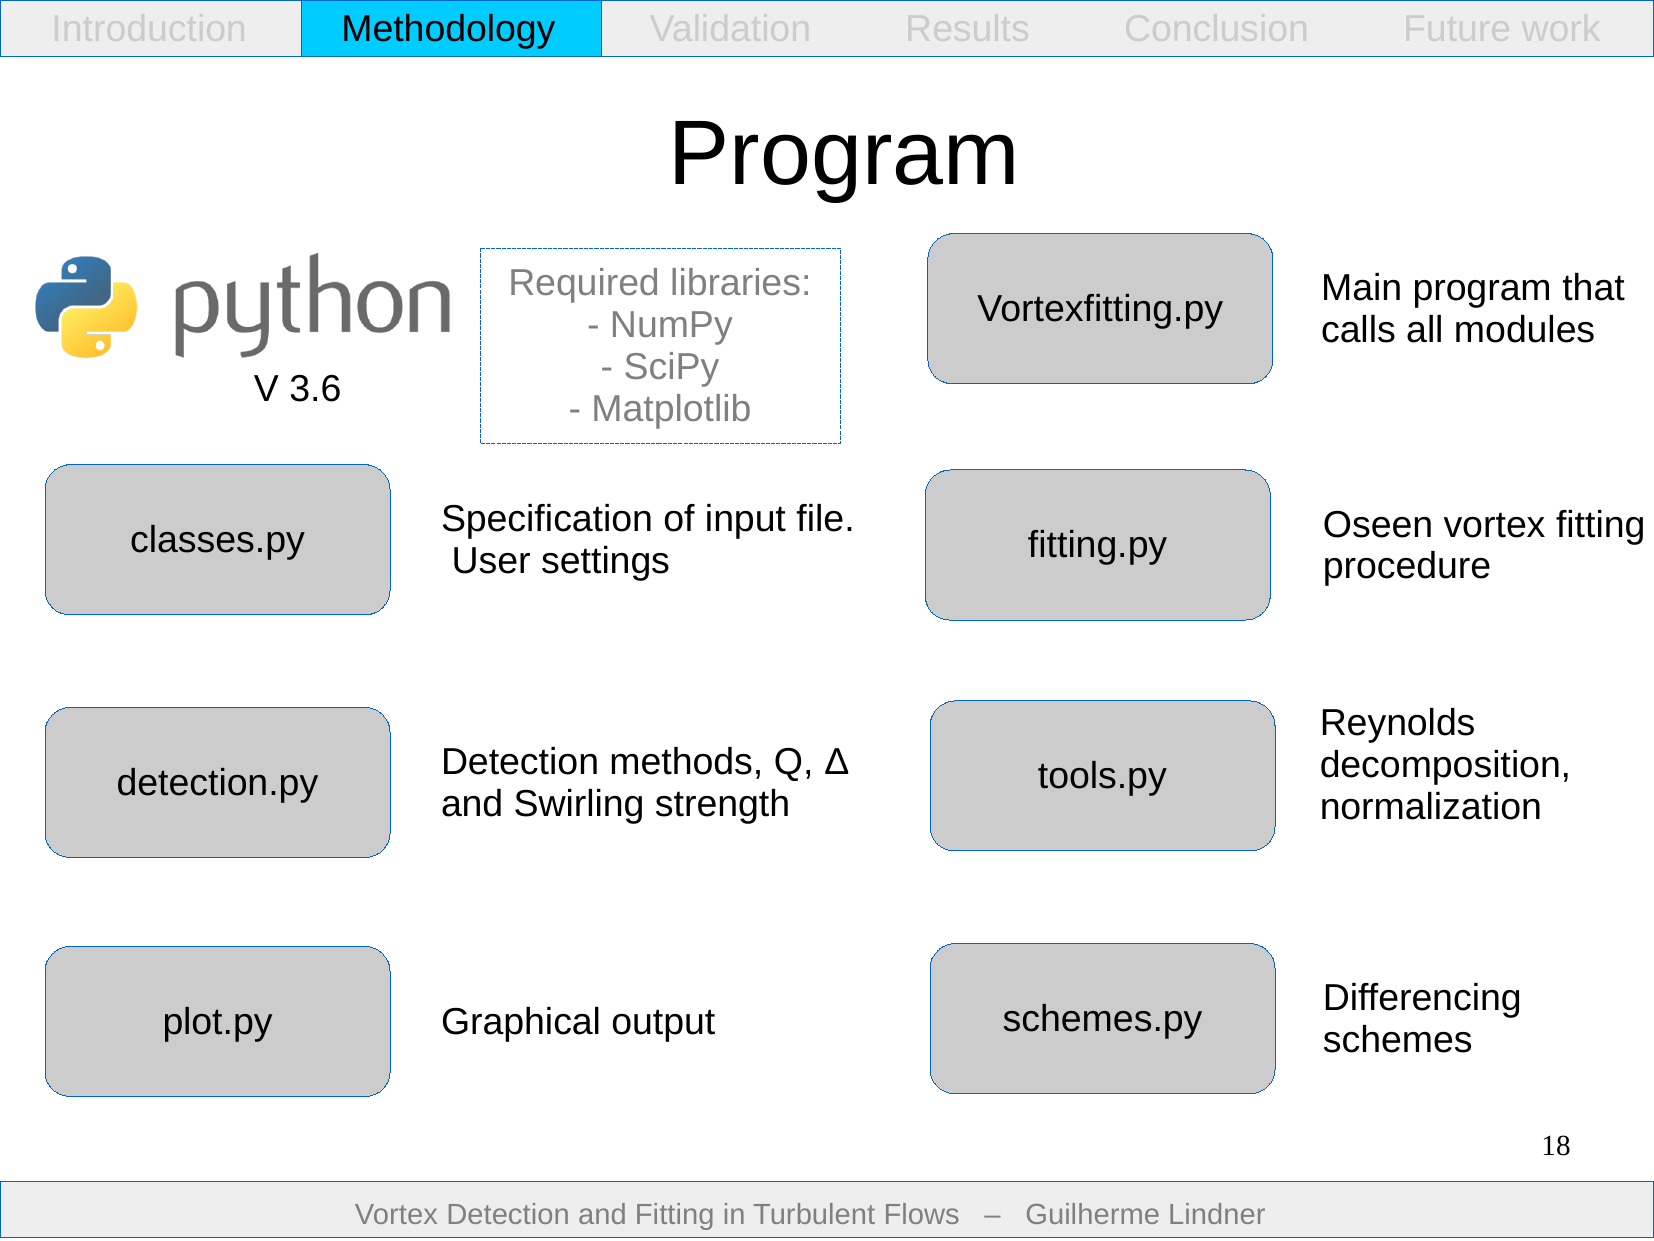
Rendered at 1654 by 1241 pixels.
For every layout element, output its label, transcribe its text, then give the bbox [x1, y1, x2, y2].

text_box Reynolds decomposition, normalization [1305, 693, 1654, 835]
text_box tools.py [930, 700, 1276, 851]
picture [21, 197, 468, 435]
text_box V 3.6 [239, 360, 357, 418]
text_box Required libraries: - NumPy - SciPy - Matplotlib [480, 248, 841, 444]
text_box Vortex Detection and Fitting in Turbulent Flows – Guilherme Lindner [340, 1190, 1314, 1241]
text_box fitting.py [925, 469, 1271, 621]
title Program [82, 57, 1571, 257]
text_box Introduction Methodology Validation Results Conclusion Future work [0, 0, 1654, 57]
text_box Main program that calls all modules [1306, 259, 1651, 359]
text_box plot.py [45, 946, 391, 1097]
text_box schemes.py [930, 943, 1276, 1094]
text_box Detection methods, Q, Δ and Swirling strength [426, 732, 865, 832]
text_box Specification of input file. User settings [426, 490, 871, 590]
text_box [0, 1181, 1654, 1238]
text_box classes.py [45, 464, 391, 615]
text_box detection.py [45, 707, 391, 858]
text_box Graphical output [426, 992, 731, 1050]
text_box Differencing schemes [1308, 969, 1537, 1068]
text_box Oseen vortex fitting procedure [1308, 495, 1654, 595]
text_box Vortexfitting.py [927, 233, 1273, 384]
